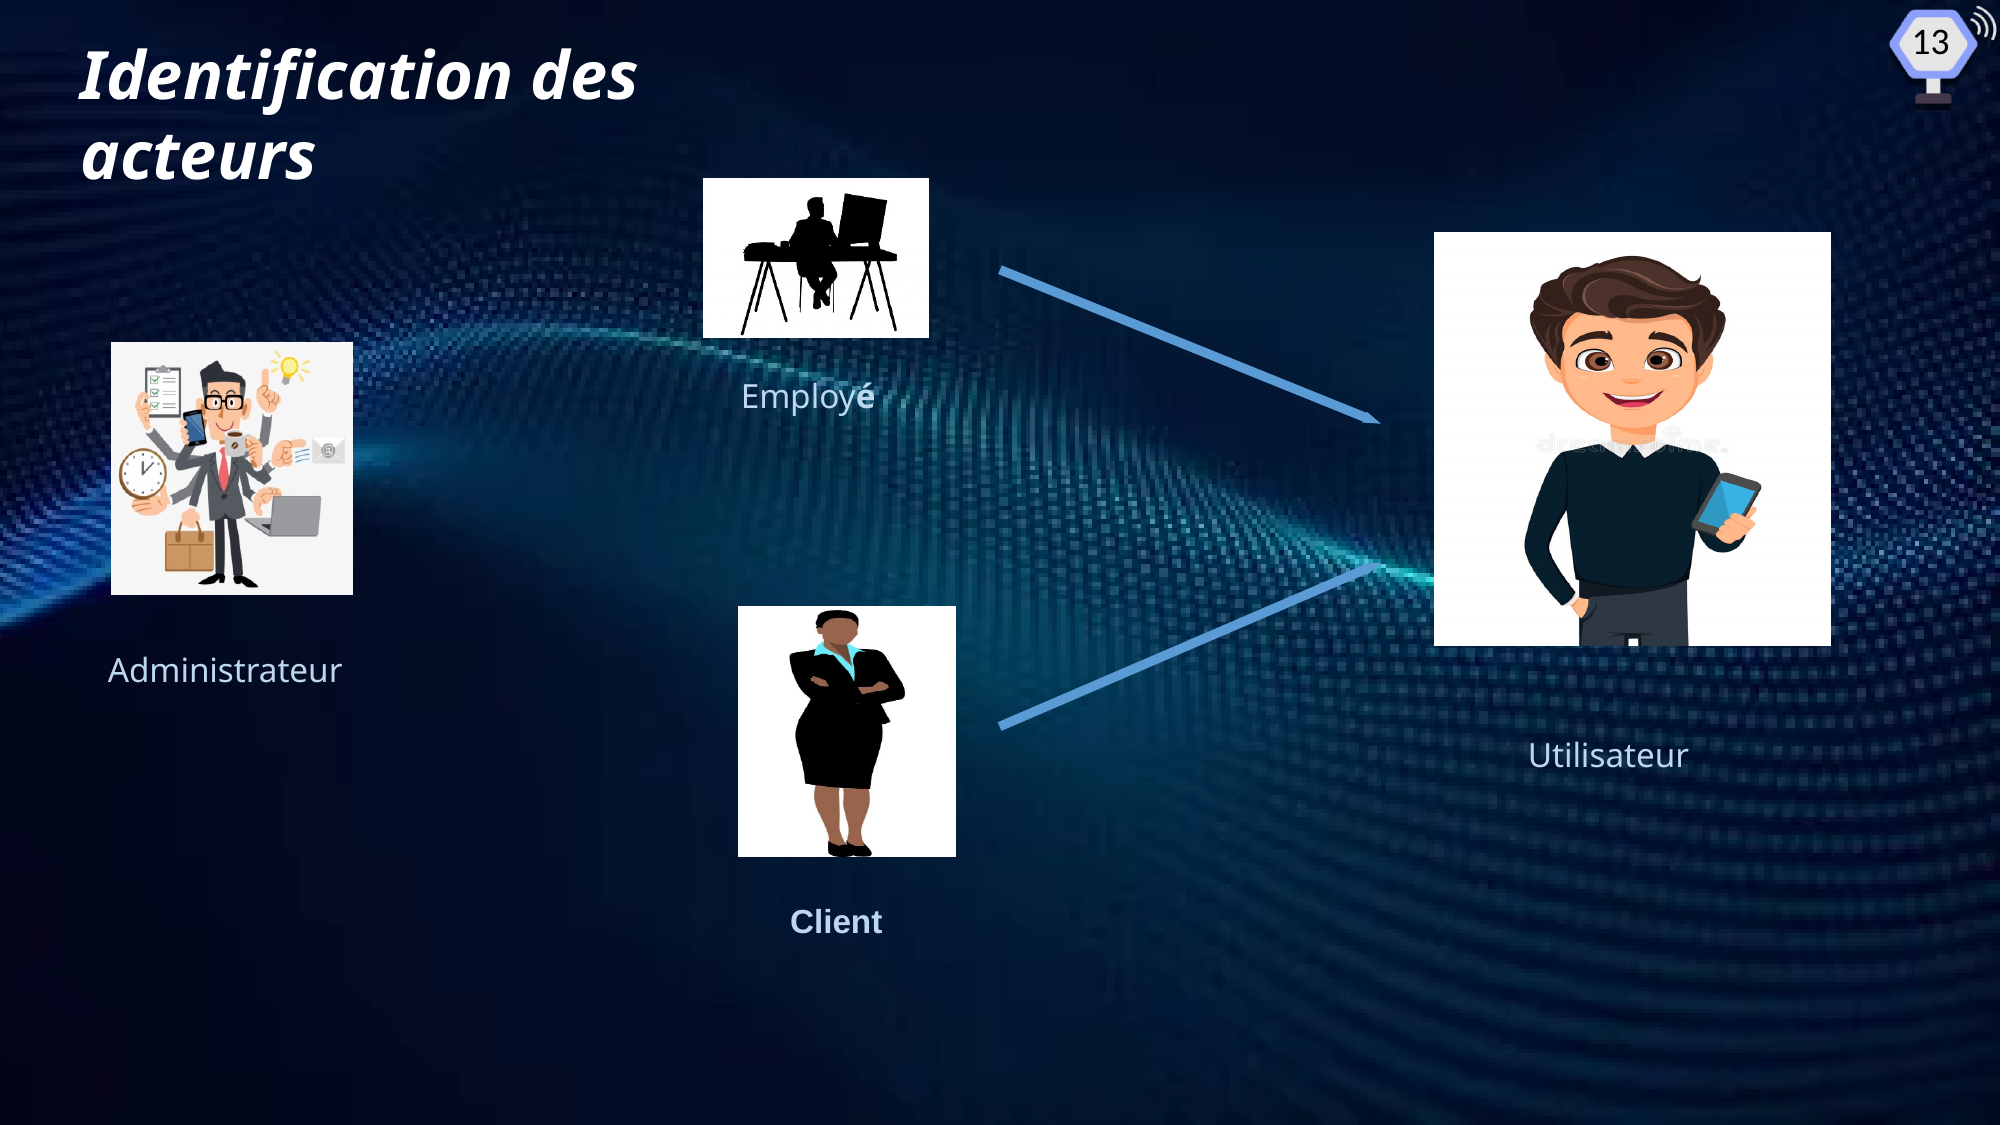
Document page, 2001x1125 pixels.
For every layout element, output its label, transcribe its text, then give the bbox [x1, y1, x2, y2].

text_box 13 [1896, 9, 1972, 71]
text_box Administrateur [92, 642, 399, 698]
text_box Identification des acteurs [65, 25, 899, 203]
text_box Client [775, 893, 1082, 949]
picture [0, 0, 2000, 1125]
text_box Utilisateur [1512, 726, 1792, 783]
text_box Employé [725, 368, 1032, 424]
